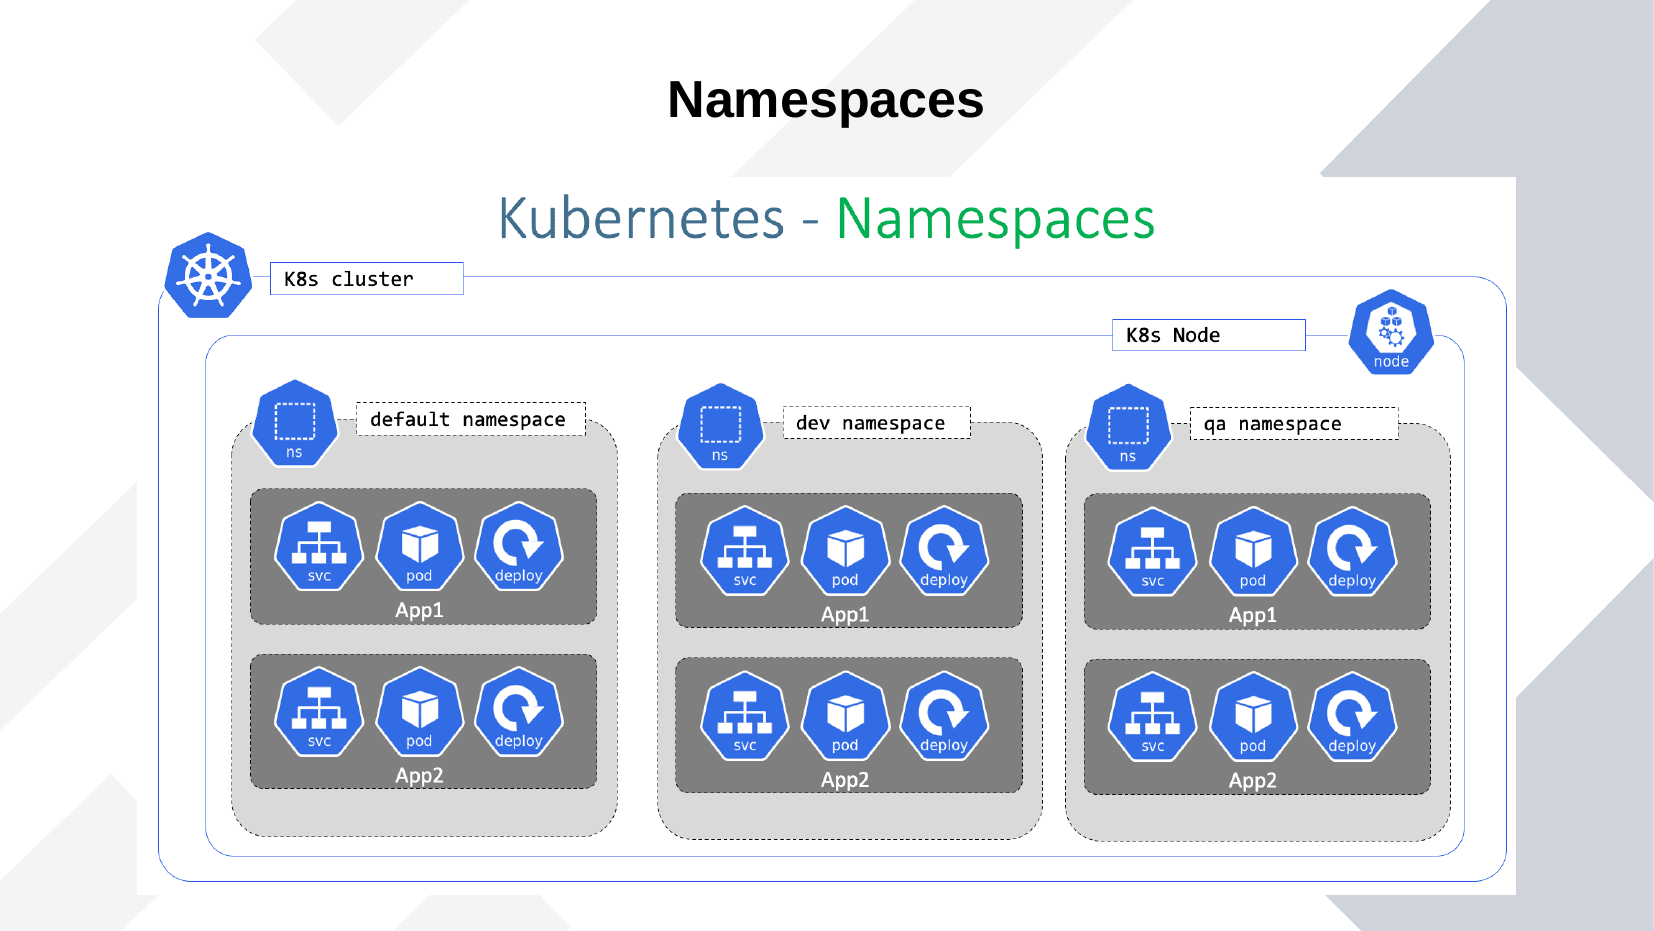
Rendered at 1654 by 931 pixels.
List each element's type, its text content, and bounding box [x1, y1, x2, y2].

title Namespaces [82, 21, 1571, 178]
picture [137, 177, 1516, 895]
